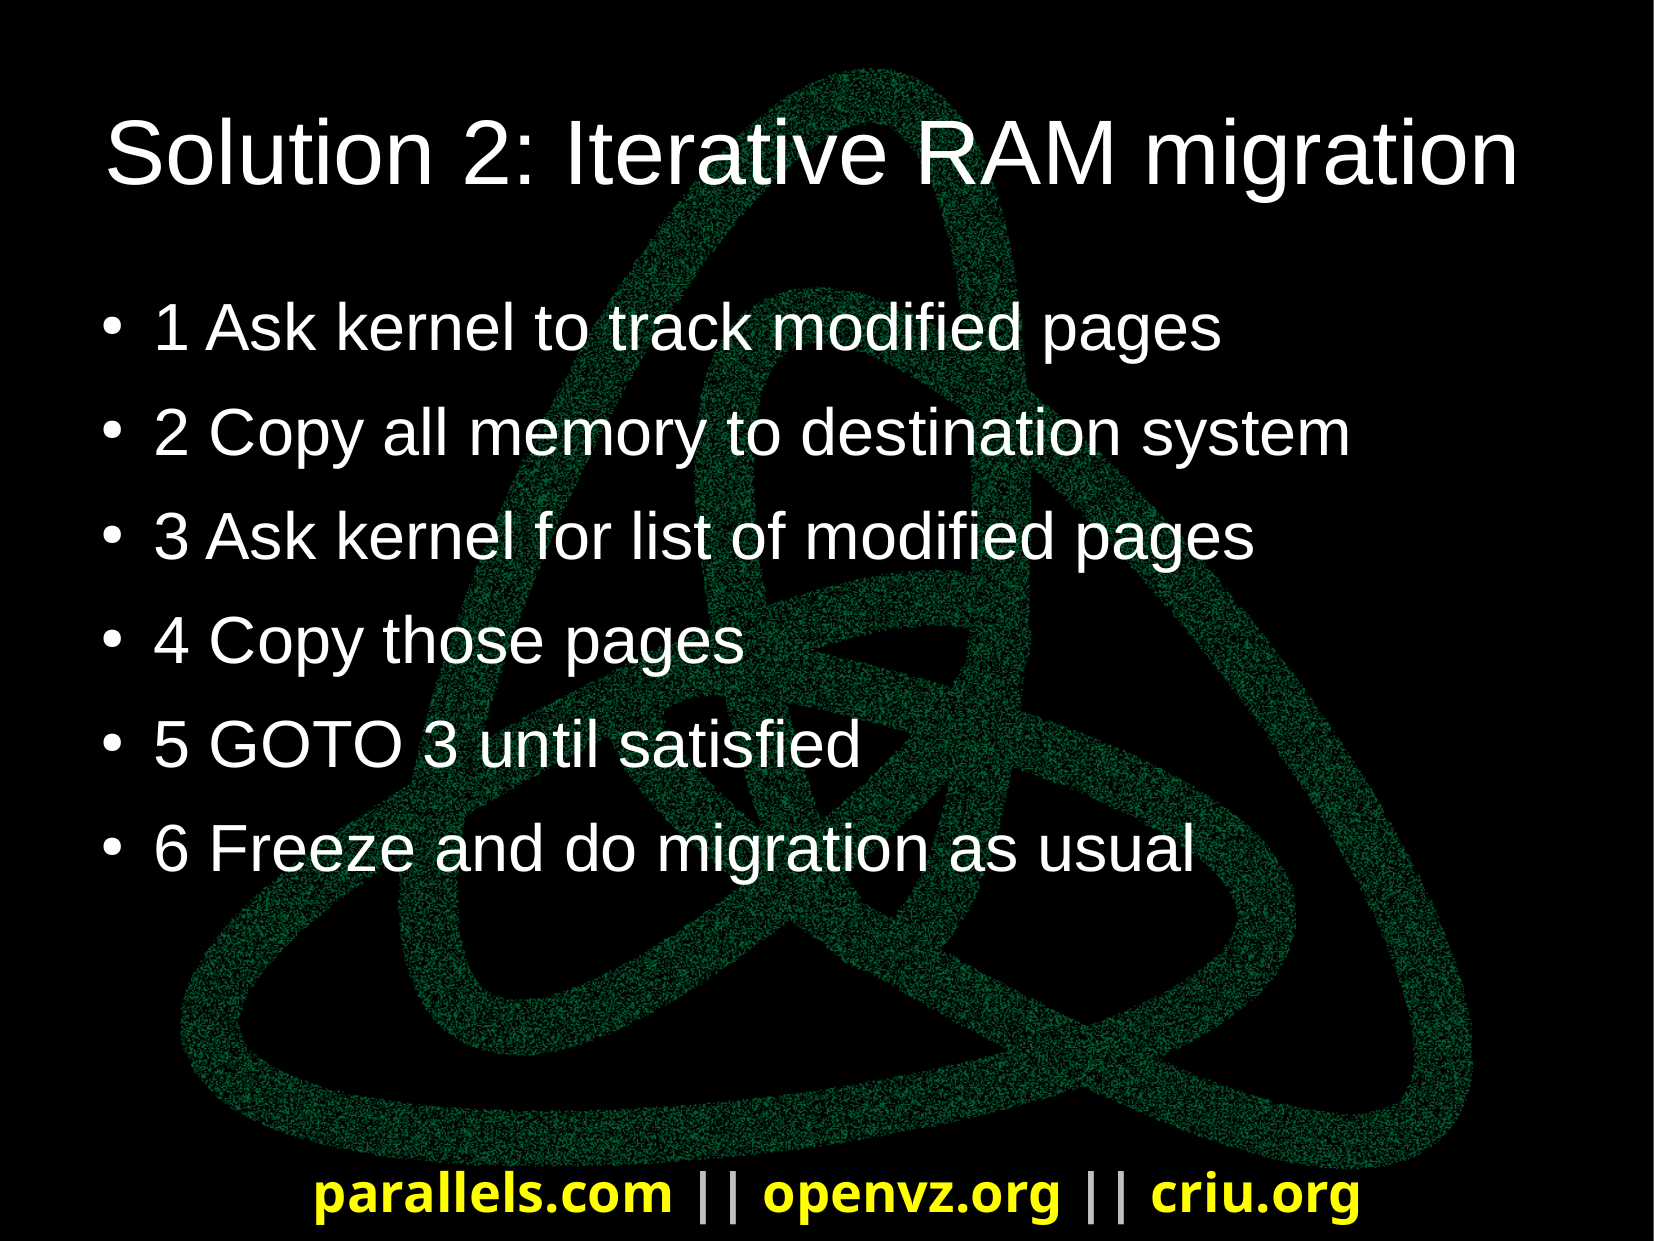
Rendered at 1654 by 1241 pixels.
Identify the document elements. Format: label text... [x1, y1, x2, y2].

title Solution 2: Iterative RAM migration [82, 49, 1571, 257]
list 1 Ask kernel to track modified pages 2 Copy all memory to destination system 3 Ask kernel for list of modified pages 4 Copy those pages 5 GOTO 3 until satisfied 6 Freeze and do migration as usual [82, 290, 1538, 1010]
picture [0, 0, 1654, 1241]
